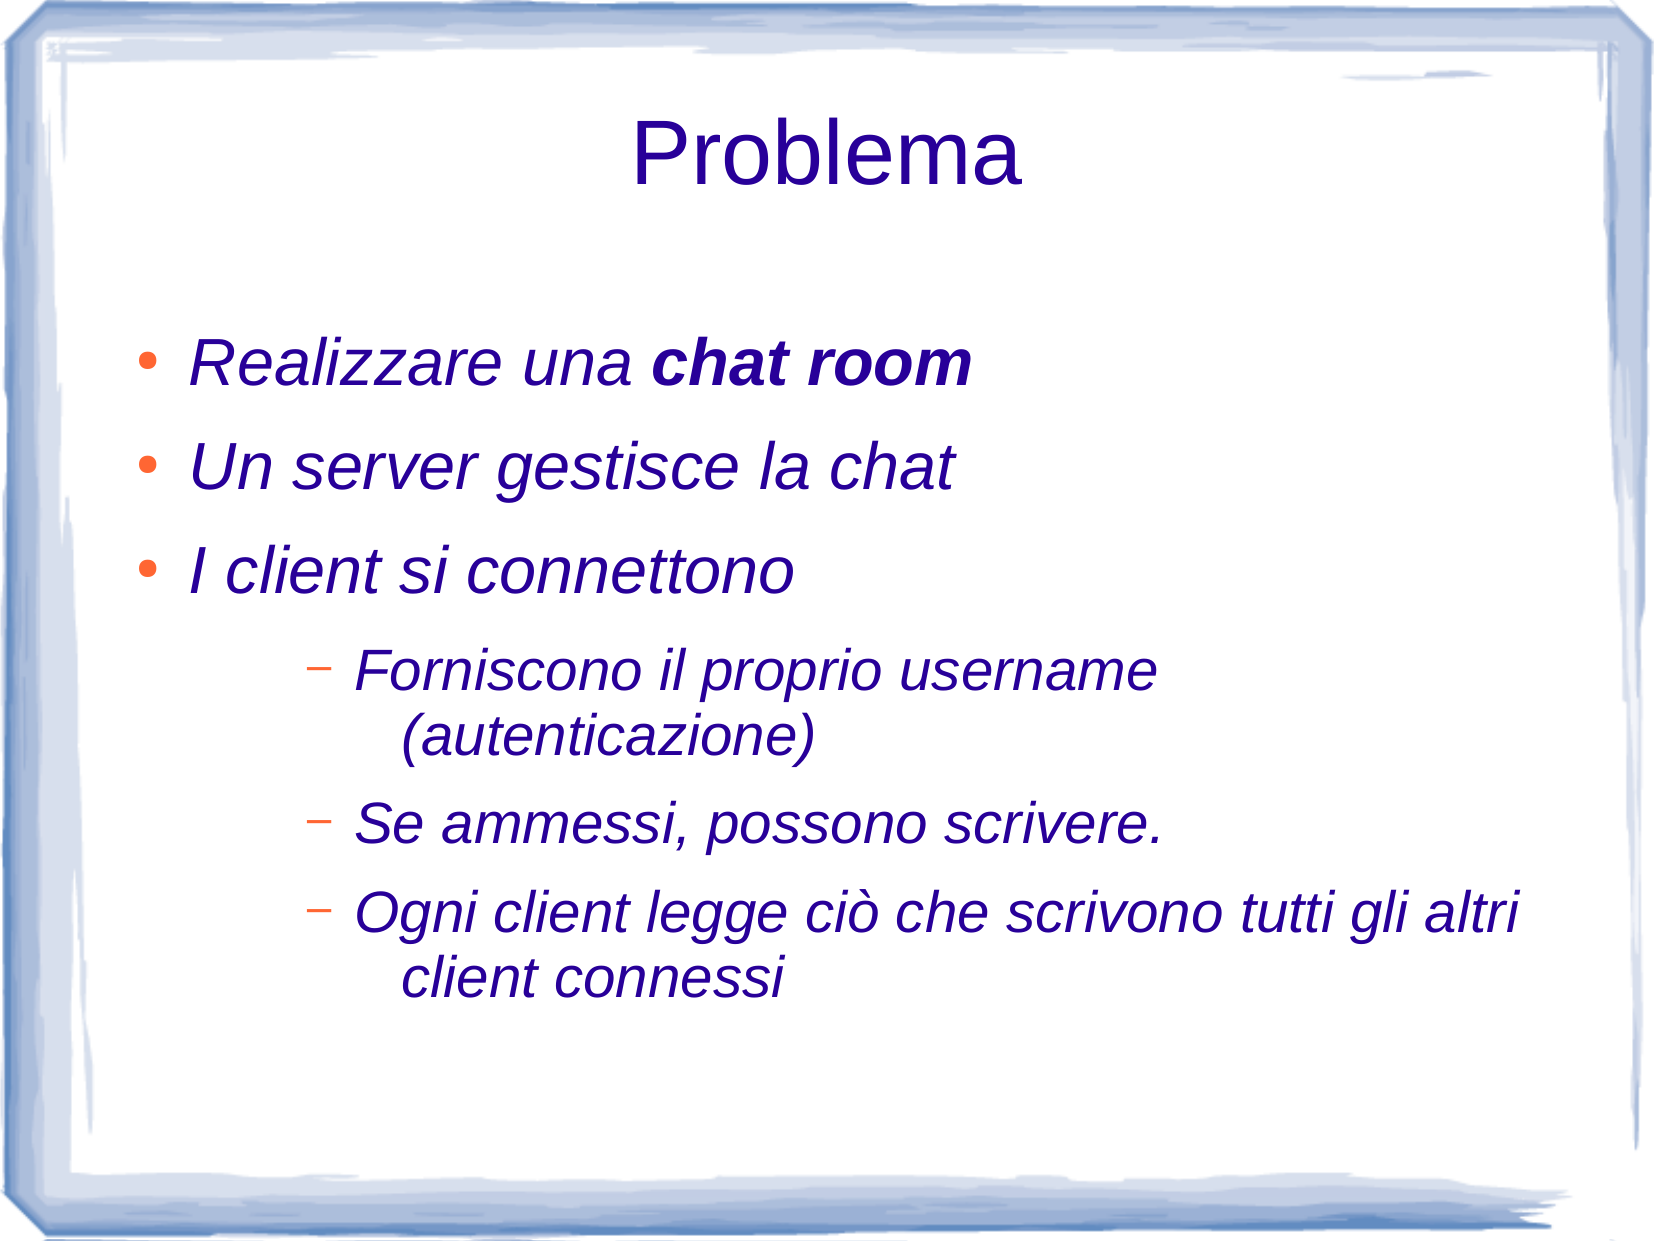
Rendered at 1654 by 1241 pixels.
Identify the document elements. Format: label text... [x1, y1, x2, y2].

title Problema [82, 49, 1571, 257]
list Realizzare una chat room Un server gestisce la chat I client si connettono Forniscono il proprio username (autenticazione) Se ammessi, possono scrivere. Ogni client legge ciò che scrivono tutti gli altri client connessi [118, 324, 1571, 1045]
picture [0, 0, 1654, 1241]
